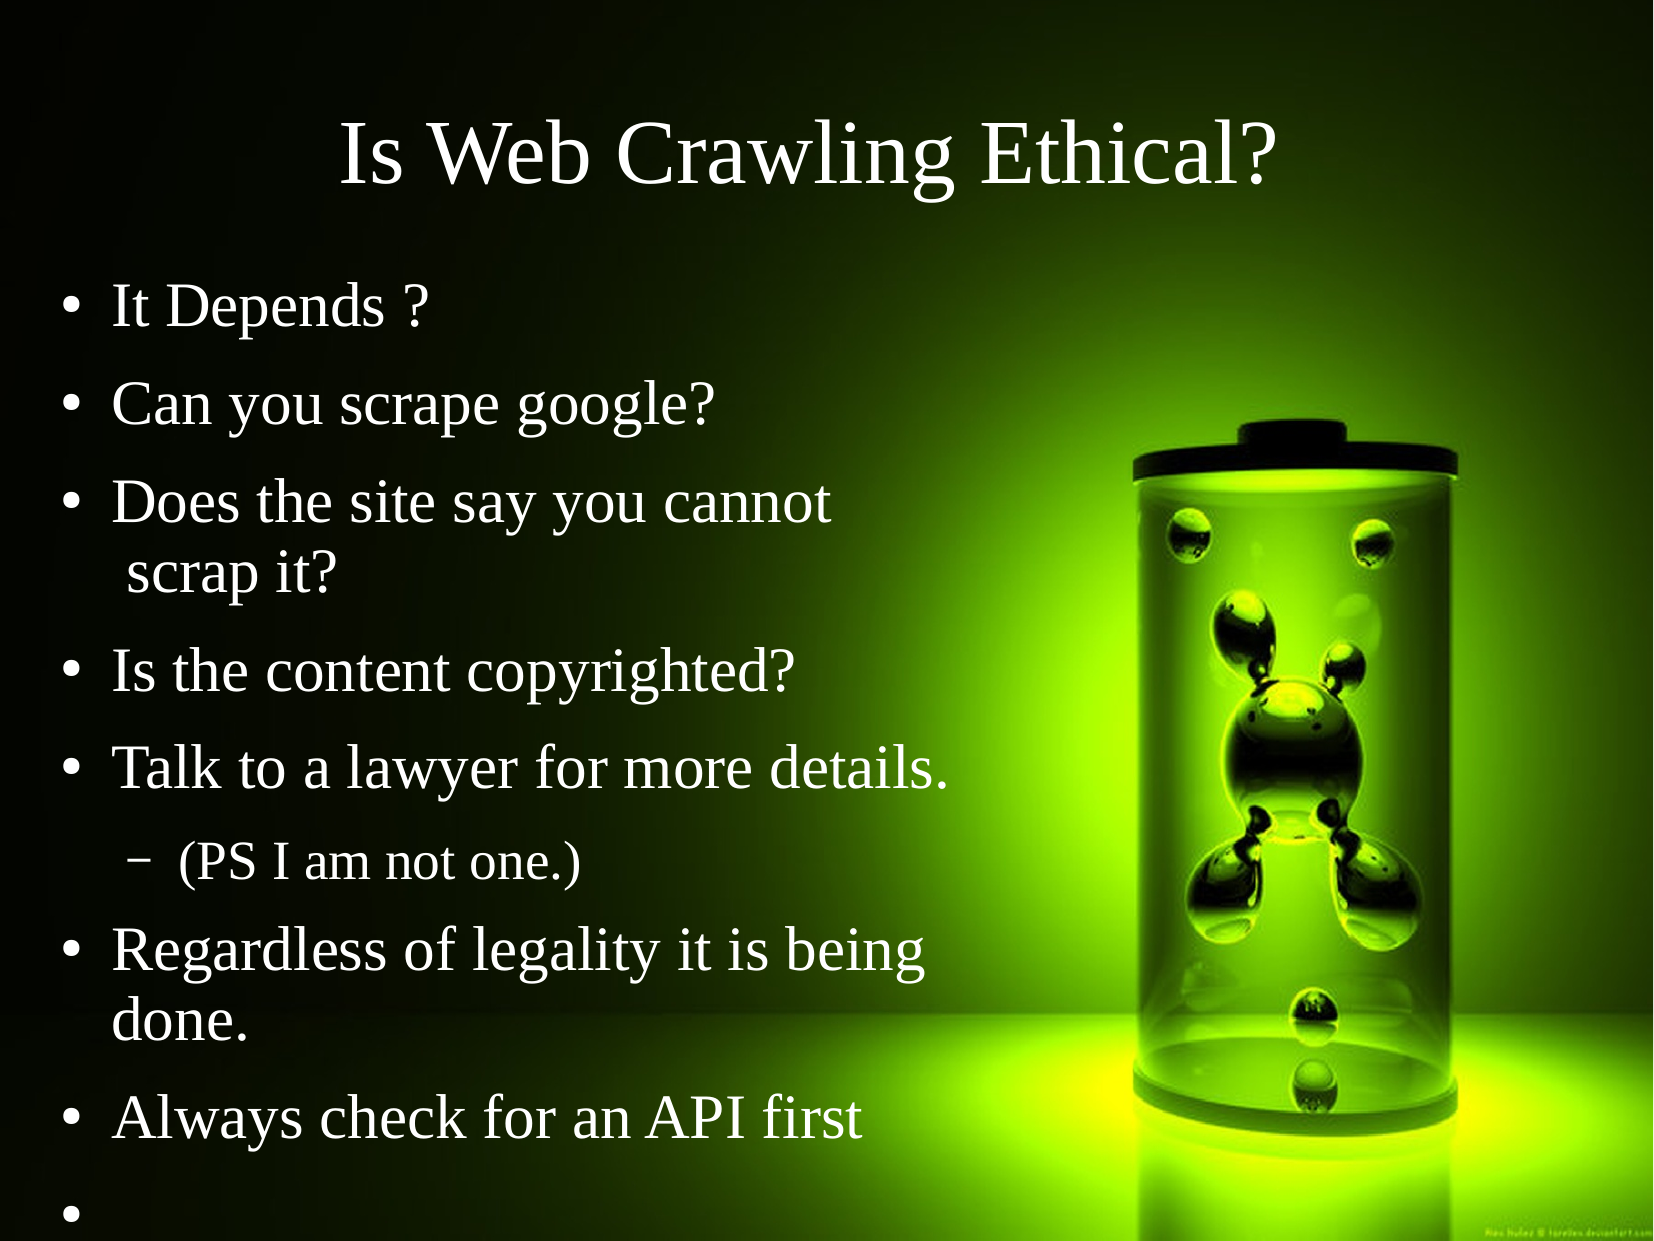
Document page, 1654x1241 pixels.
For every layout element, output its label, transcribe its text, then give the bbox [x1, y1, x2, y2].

list It Depends ? Can you scrape google? Does the site say you cannot scrap it? Is the content copyrighted? Talk to a lawyer for more details. (PS I am not one.) Regardless of legality it is being done. Always check for an API first [43, 270, 1532, 1156]
picture [0, 0, 1654, 1241]
title Is Web Crawling Ethical? [82, 49, 1571, 257]
